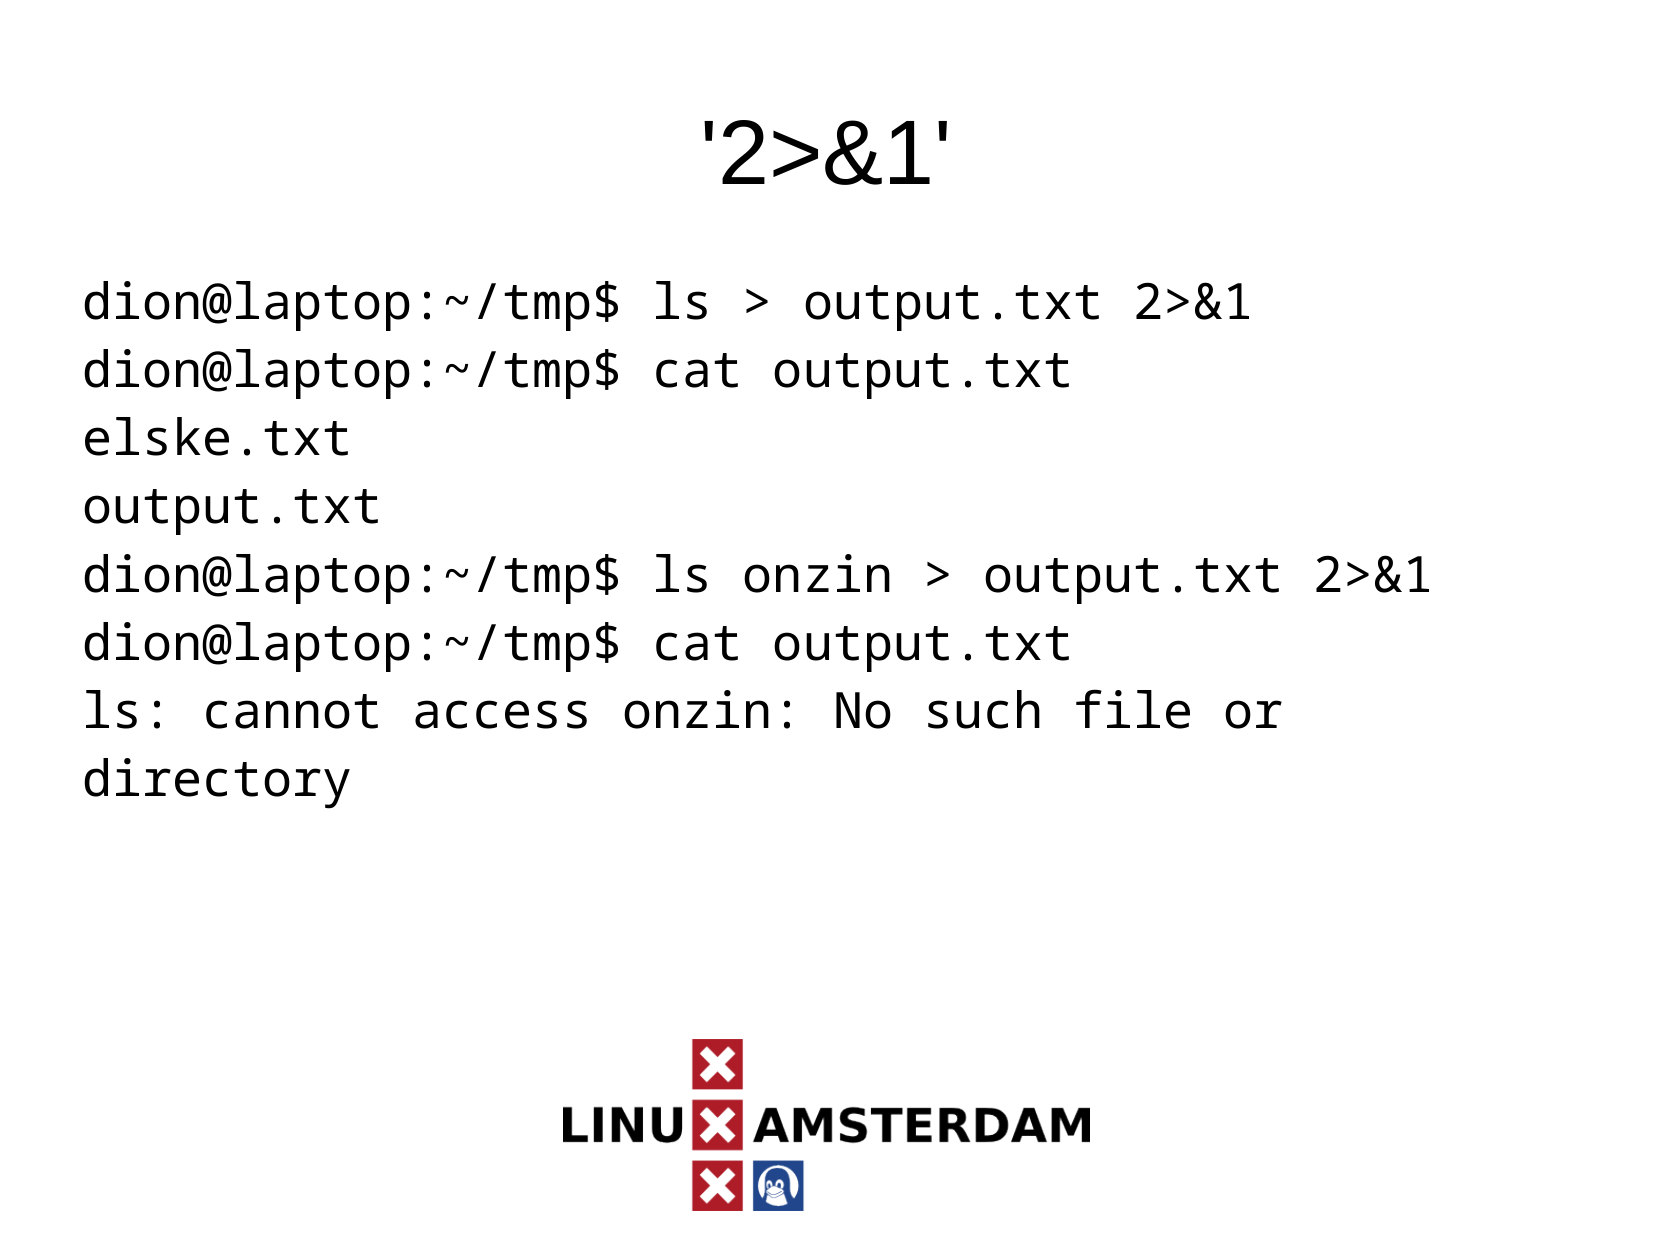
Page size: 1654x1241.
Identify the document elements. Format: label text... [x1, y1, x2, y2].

picture [563, 1039, 1090, 1211]
title '2>&1' [82, 49, 1571, 257]
subtitle dion@laptop:~/tmp$ ls > output.txt 2>&1 dion@laptop:~/tmp$ cat output.txt elske.txt output.txt dion@laptop:~/tmp$ ls onzin > output.txt 2>&1 dion@laptop:~/tmp$ cat output.txt ls: cannot access onzin: No such file or directory [82, 290, 1571, 1010]
